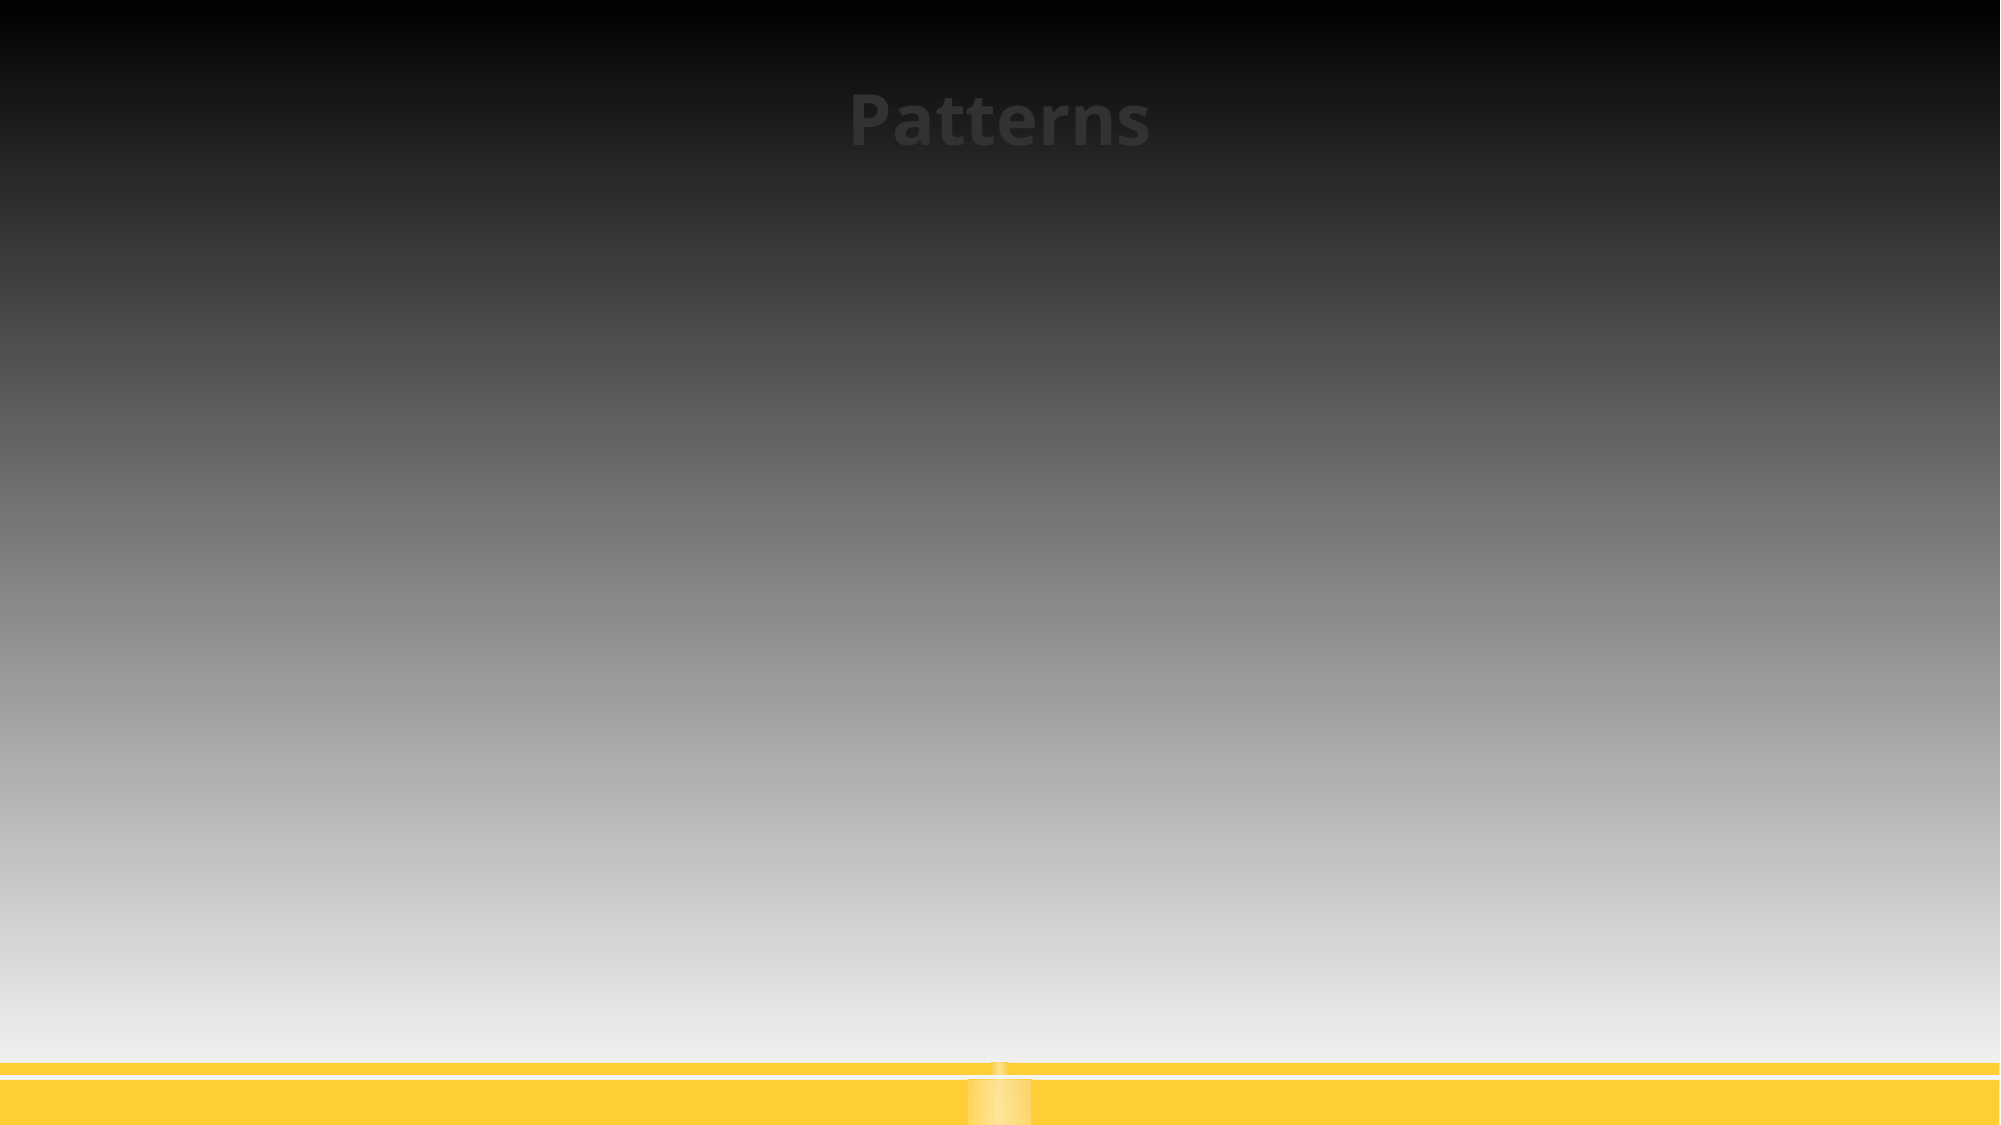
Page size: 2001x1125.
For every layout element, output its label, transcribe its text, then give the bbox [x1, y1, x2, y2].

list [219, 311, 1780, 990]
title Patterns [219, 76, 1780, 227]
